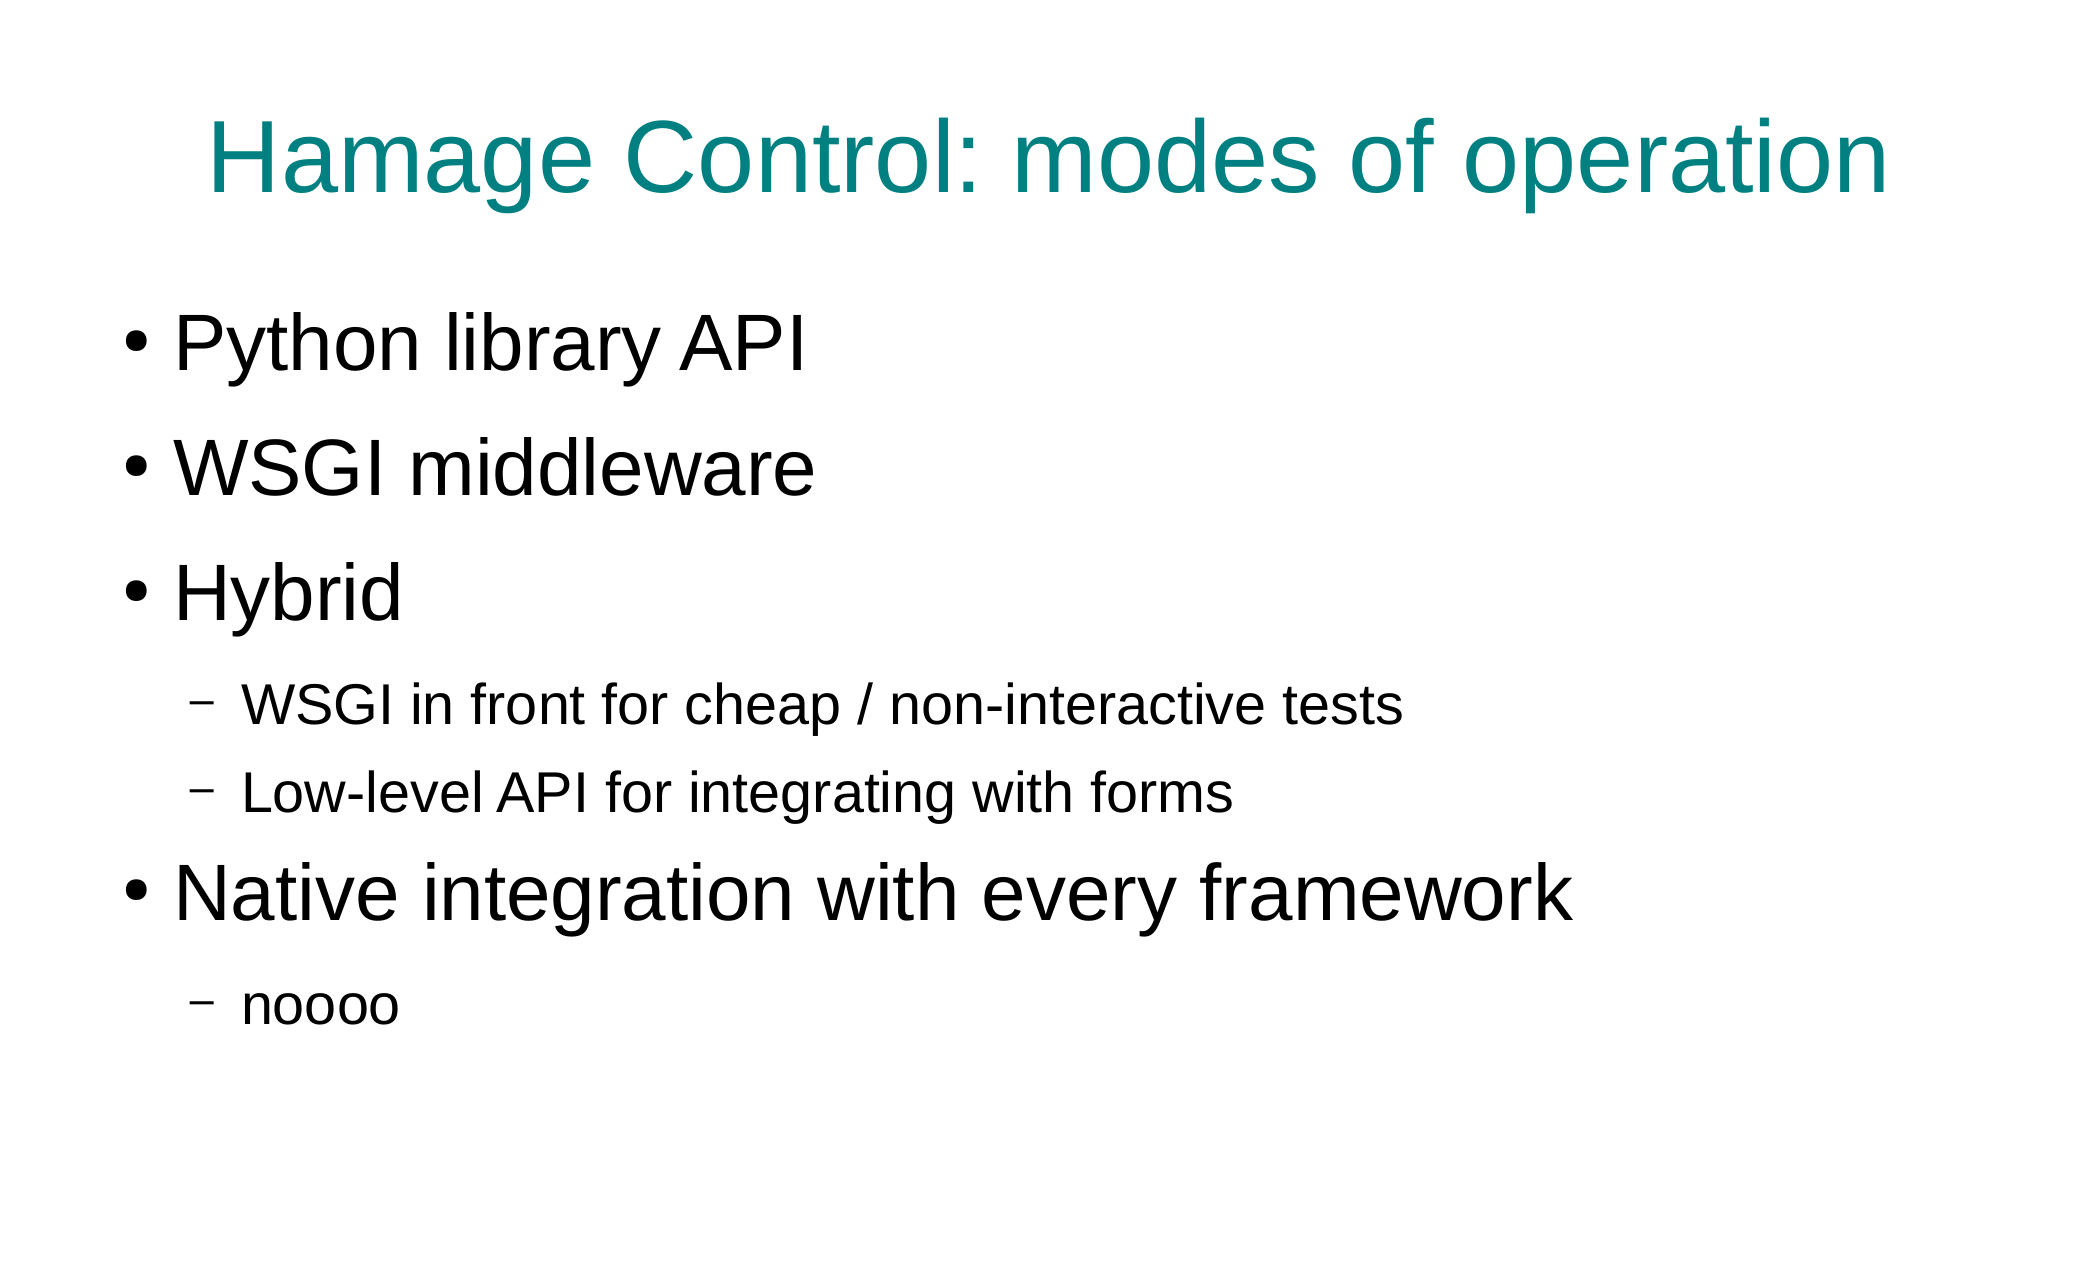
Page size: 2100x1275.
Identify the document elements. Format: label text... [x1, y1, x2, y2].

list Python library API WSGI middleware Hybrid WSGI in front for cheap / non-interactive tests Low-level API for integrating with forms Native integration with every framework noooo [105, 298, 1953, 1038]
title Hamage Control: modes of operation [105, 50, 1995, 264]
